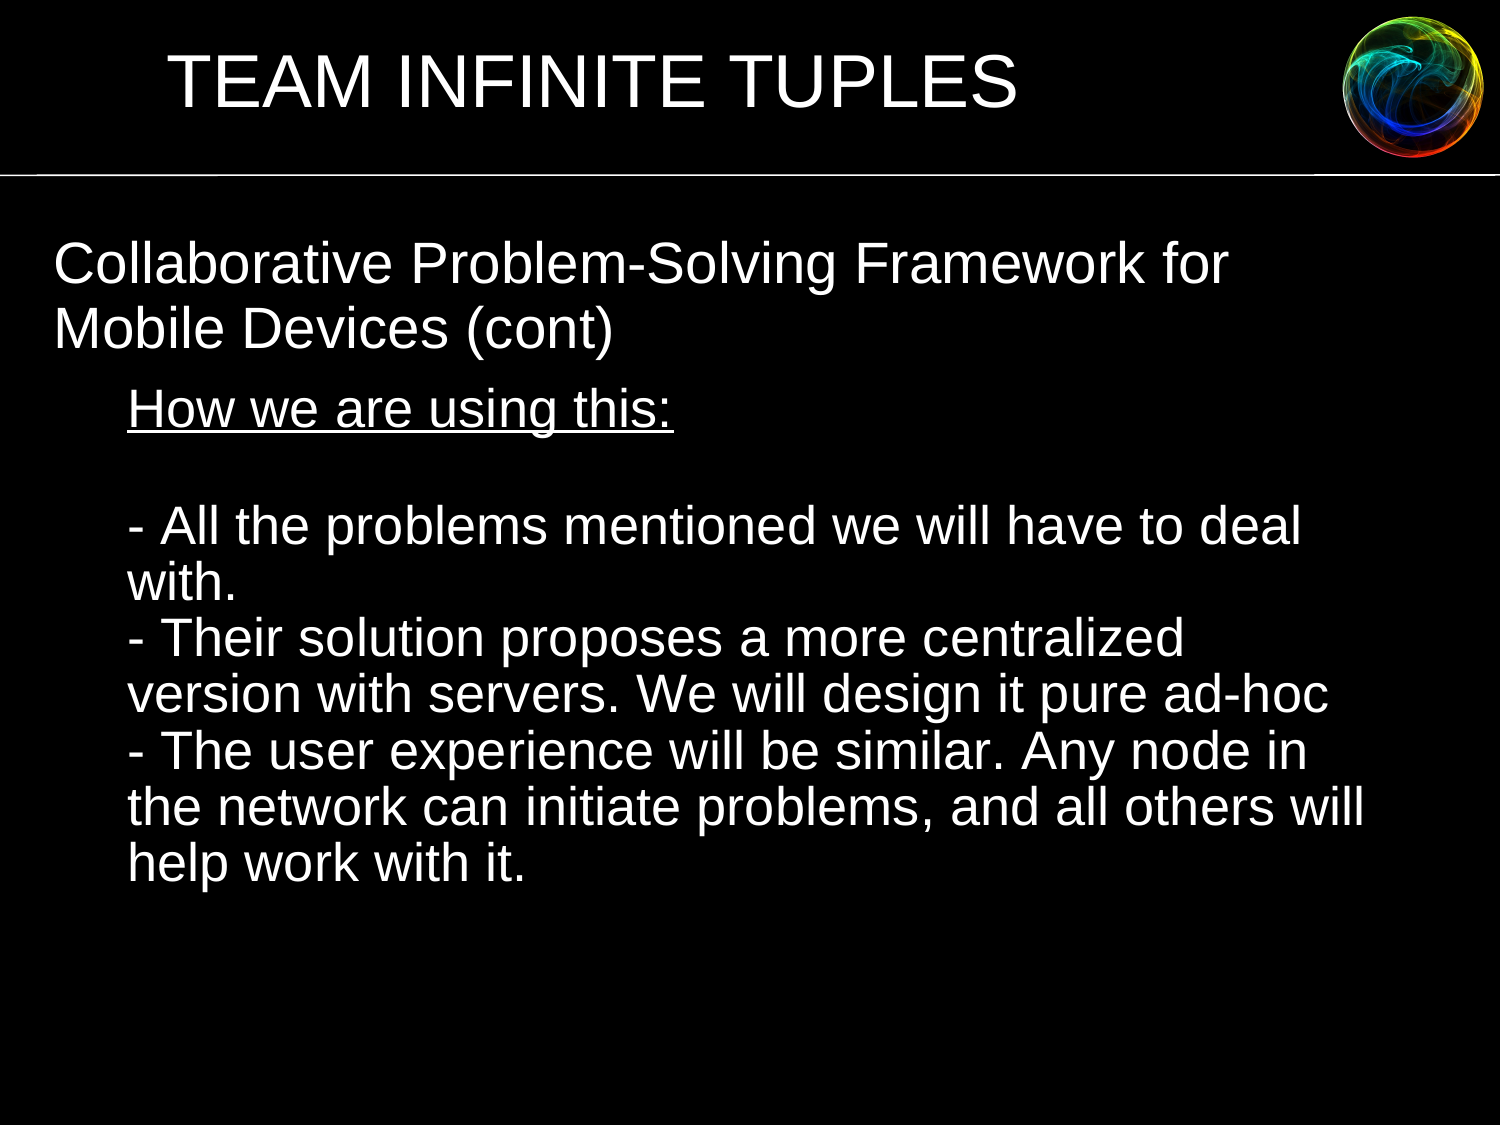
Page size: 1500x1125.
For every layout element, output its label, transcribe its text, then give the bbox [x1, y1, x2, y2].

text_box How we are using this: - All the problems mentioned we will have to deal with. - Their solution proposes a more centralized version with servers. We will design it pure ad-hoc - The user experience will be similar. Any node in the network can initiate problems, and all others will help work with it. [112, 374, 1388, 1088]
picture [1325, 0, 1500, 174]
text_box Collaborative Problem-Solving Framework for Mobile Devices (cont) [38, 223, 1426, 376]
text_box TEAM INFINITE TUPLES [0, 37, 1188, 131]
